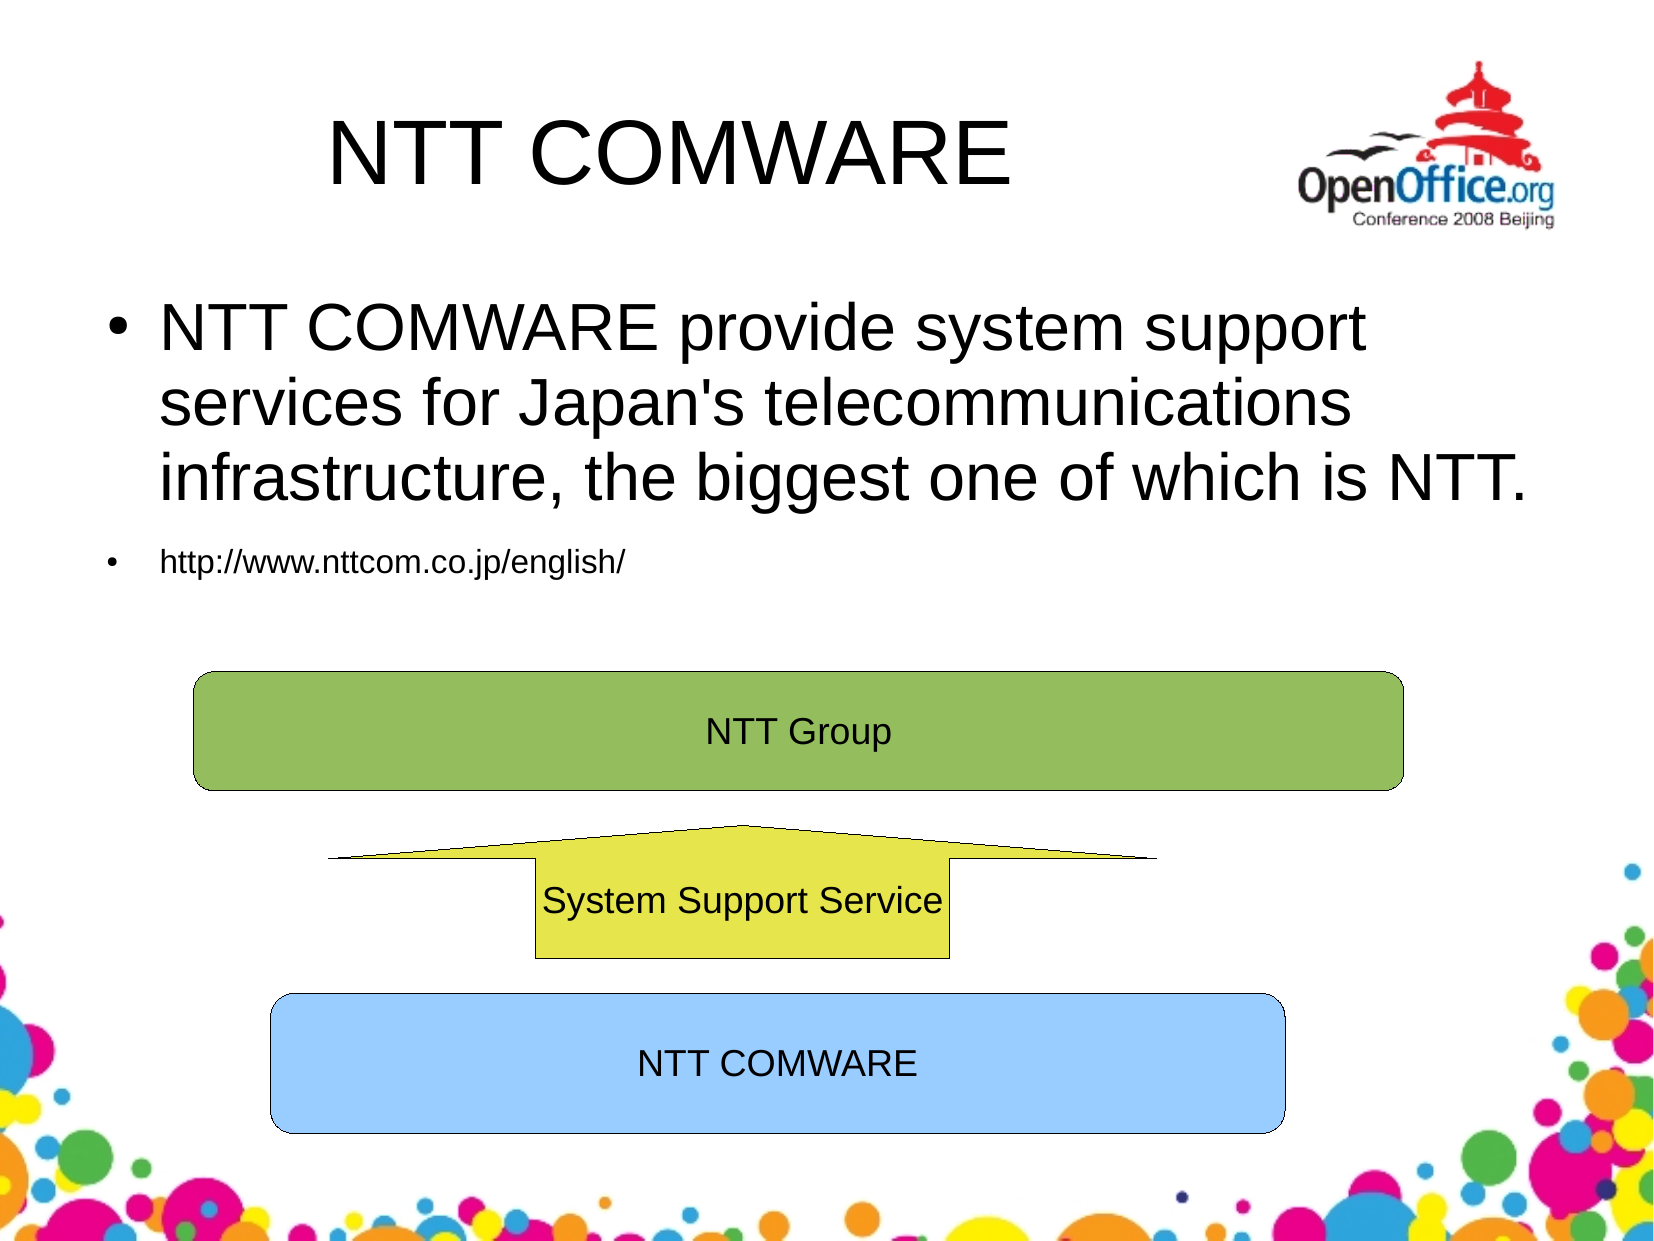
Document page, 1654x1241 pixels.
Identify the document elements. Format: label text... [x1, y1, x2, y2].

list NTT COMWARE provide system support services for Japan's telecommunications infrastructure, the biggest one of which is NTT. http://www.nttcom.co.jp/english/ [88, 290, 1577, 651]
text_box NTT Group [193, 671, 1404, 791]
picture [0, 810, 1654, 1241]
picture [1285, 51, 1569, 250]
text_box NTT COMWARE [270, 993, 1286, 1134]
text_box System Support Service [328, 825, 1157, 959]
title NTT COMWARE [82, 49, 1258, 257]
